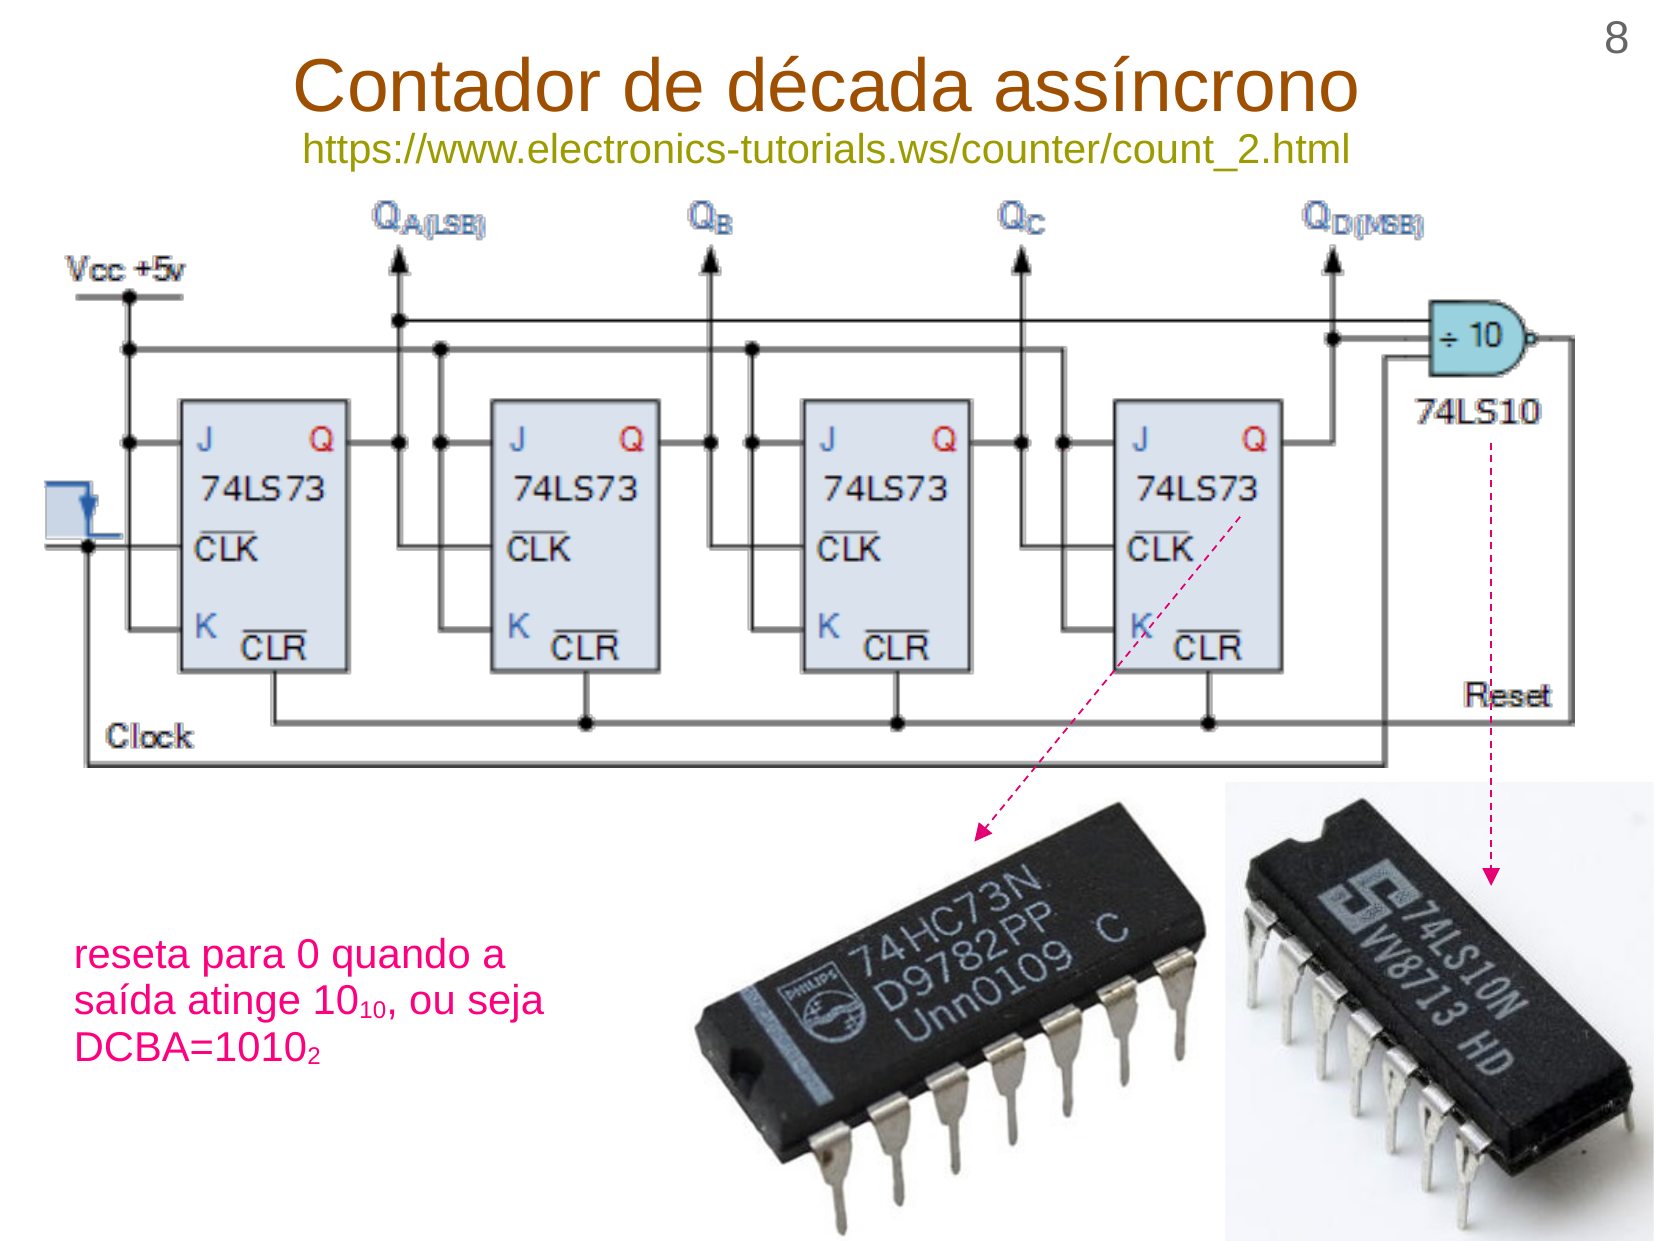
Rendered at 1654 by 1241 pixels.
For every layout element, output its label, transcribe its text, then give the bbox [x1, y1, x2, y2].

picture [679, 797, 1211, 1241]
picture [44, 191, 1575, 768]
text_box reseta para 0 quando a saída atinge 1010, ou seja DCBA=10102 [59, 923, 562, 1078]
picture [1225, 782, 1654, 1241]
title Contador de década assíncrono [59, 29, 1595, 118]
text_box https://www.electronics-tutorials.ws/counter/count_2.html [59, 118, 1595, 226]
